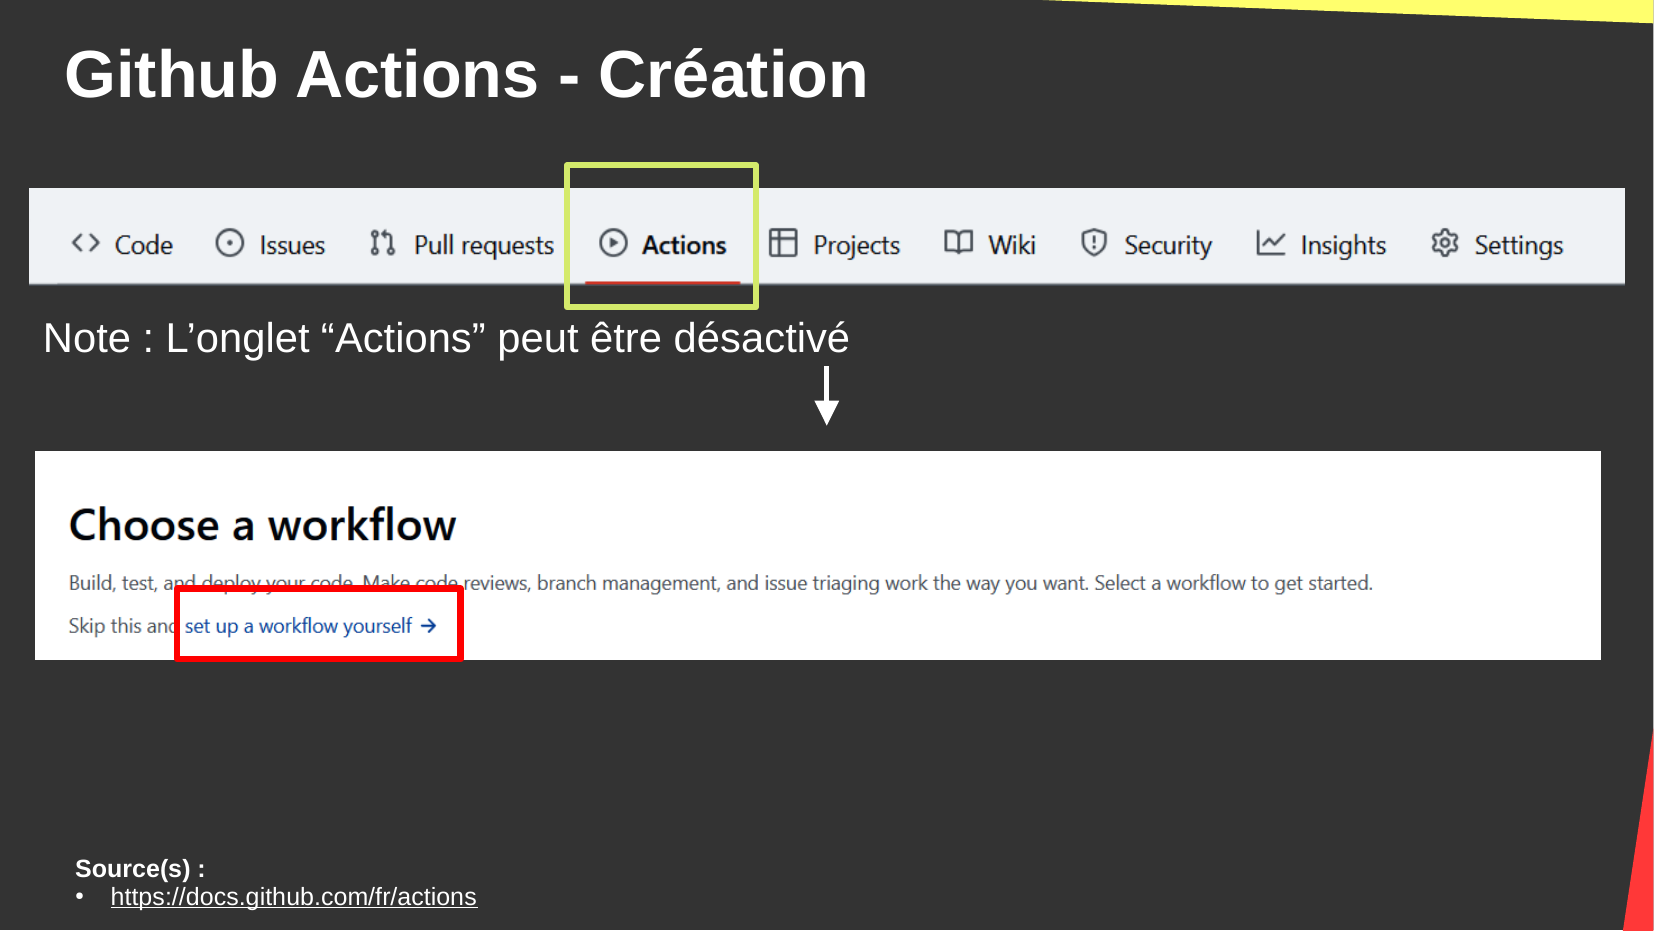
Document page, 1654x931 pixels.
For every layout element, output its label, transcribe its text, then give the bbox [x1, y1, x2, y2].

picture [29, 188, 564, 286]
picture [570, 188, 753, 286]
picture [759, 188, 1625, 286]
picture [35, 451, 1601, 660]
text_box Note : L’onglet “Actions” peut être désactivé [28, 307, 1512, 378]
text_box [1622, 724, 1654, 931]
title Github Actions - Création [64, 37, 1105, 119]
text_box [1042, 0, 1654, 24]
text_box Source(s) : https://docs.github.com/fr/actions [60, 809, 1546, 919]
picture [180, 592, 457, 656]
